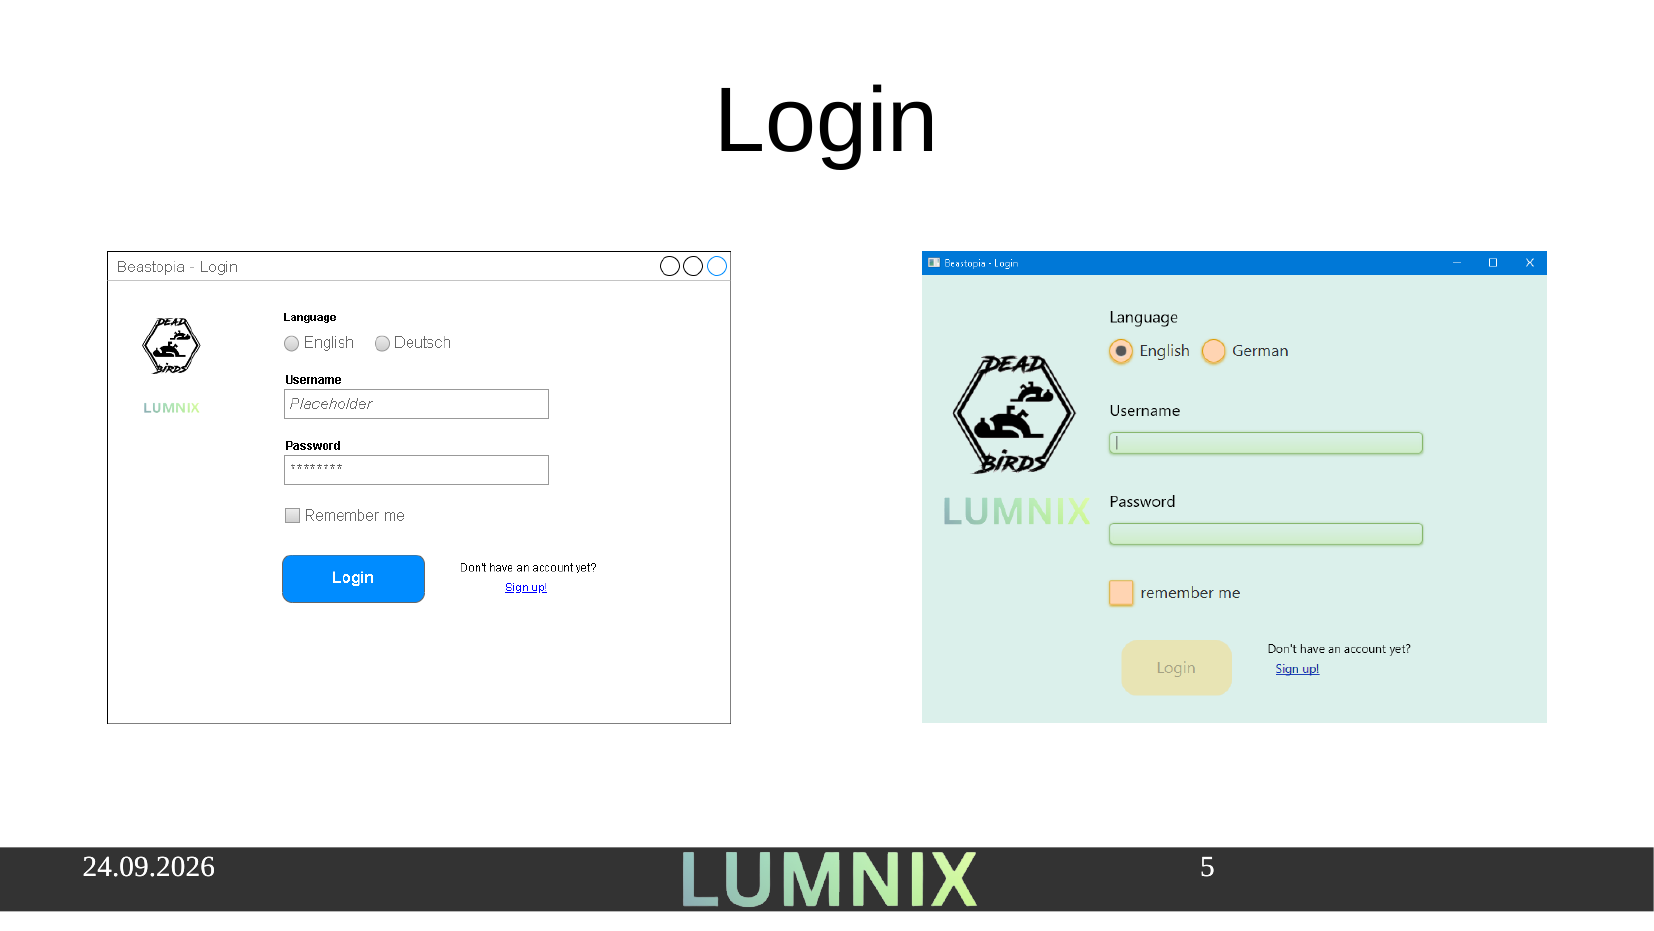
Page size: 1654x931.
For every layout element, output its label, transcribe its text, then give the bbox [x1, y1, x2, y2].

picture [922, 251, 1547, 723]
text_box [1200, 847, 1586, 912]
title Login [82, 37, 1571, 193]
picture [107, 251, 731, 724]
text_box 23.05.2023 [82, 847, 468, 912]
